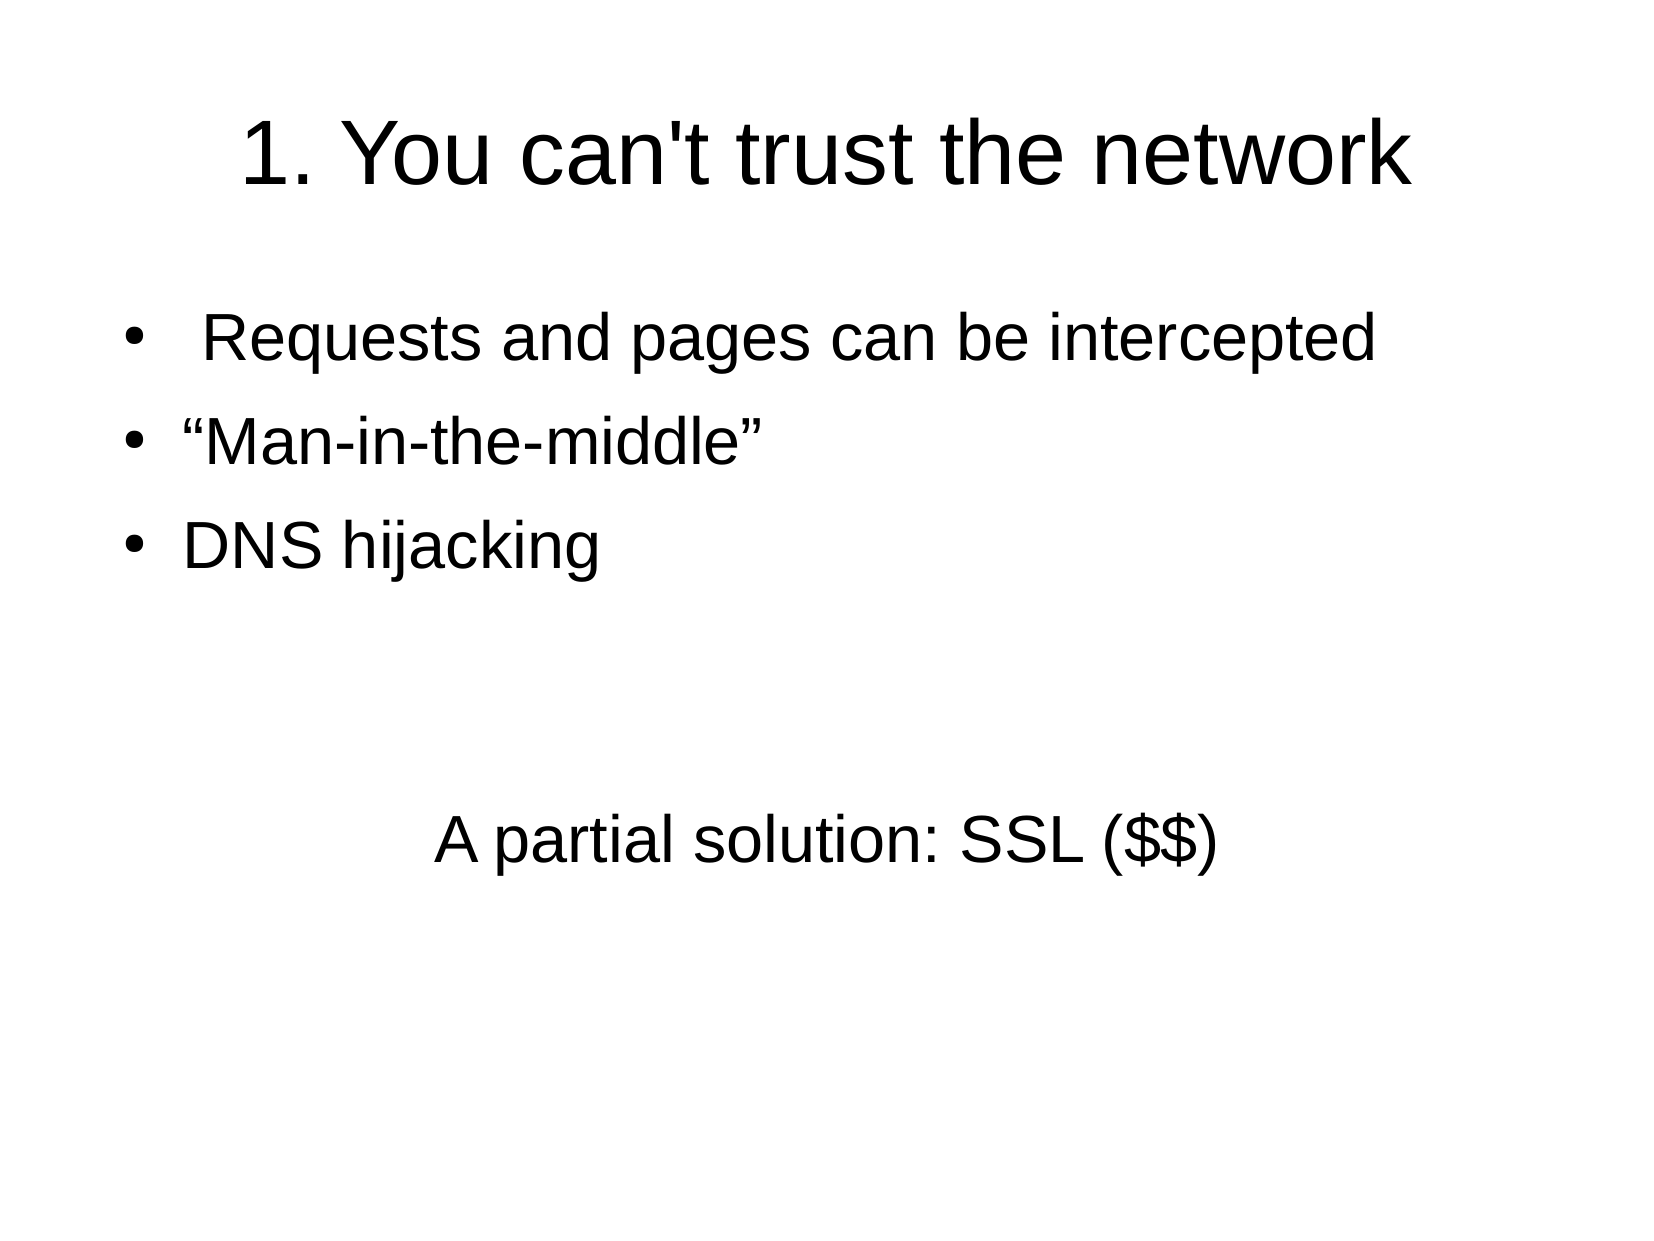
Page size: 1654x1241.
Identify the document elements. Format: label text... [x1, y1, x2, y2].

list Requests and pages can be intercepted “Man-in-the-middle” DNS hijacking [105, 300, 1594, 631]
text_box A partial solution: SSL ($$) [420, 795, 1239, 885]
title 1. You can't trust the network [82, 49, 1571, 257]
